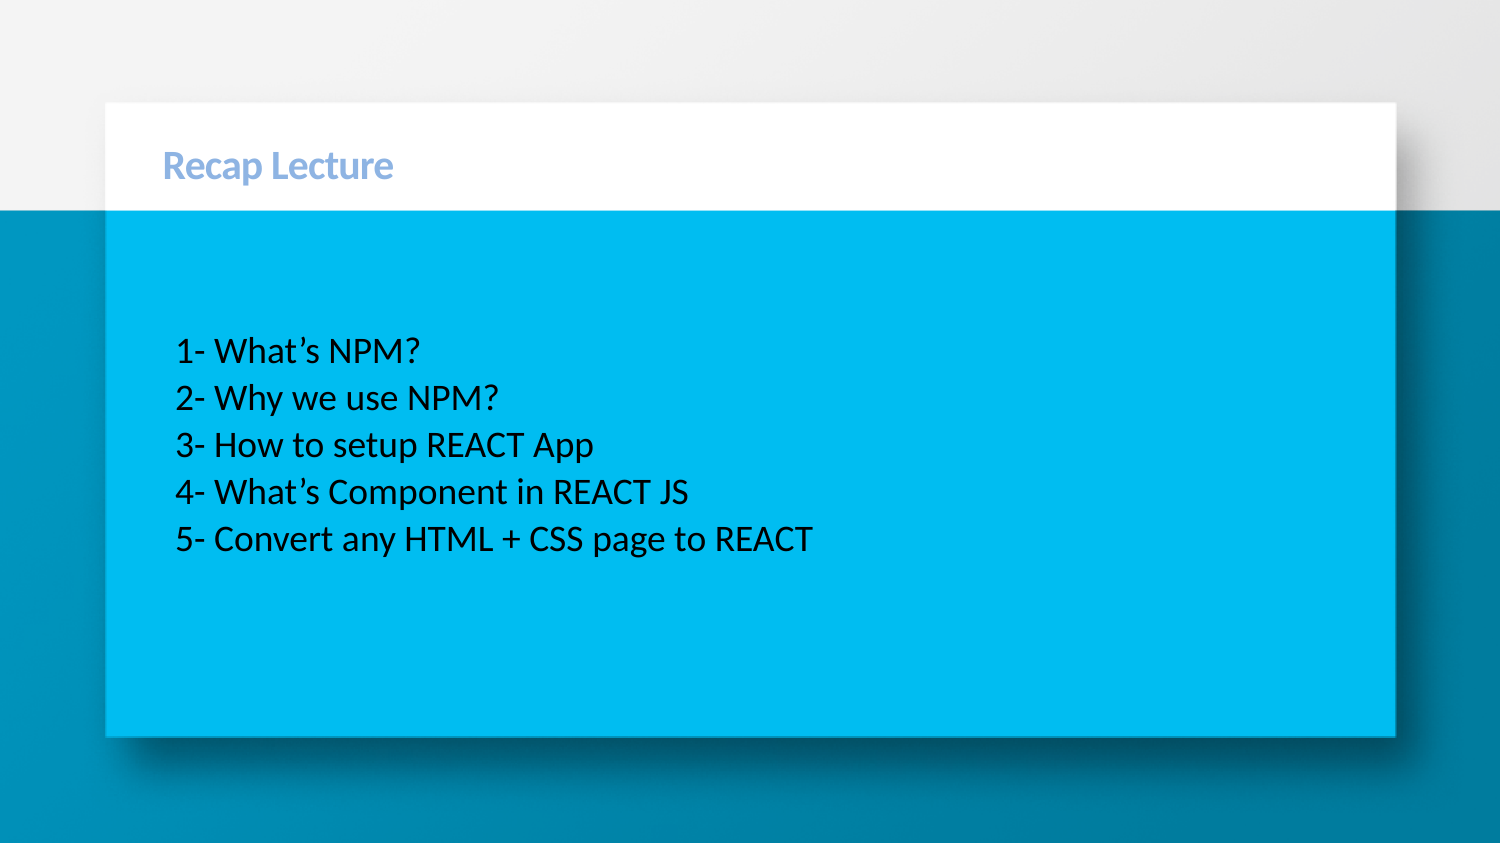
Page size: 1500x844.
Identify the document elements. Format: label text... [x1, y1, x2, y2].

text_box [0, 0, 1500, 843]
text_box 1- What’s NPM? 2- Why we use NPM? 3- How to setup REACT App 4- What’s Component in REACT JS 5- Convert any HTML + CSS page to REACT [173, 323, 1309, 607]
title Recap Lecture [160, 135, 503, 279]
